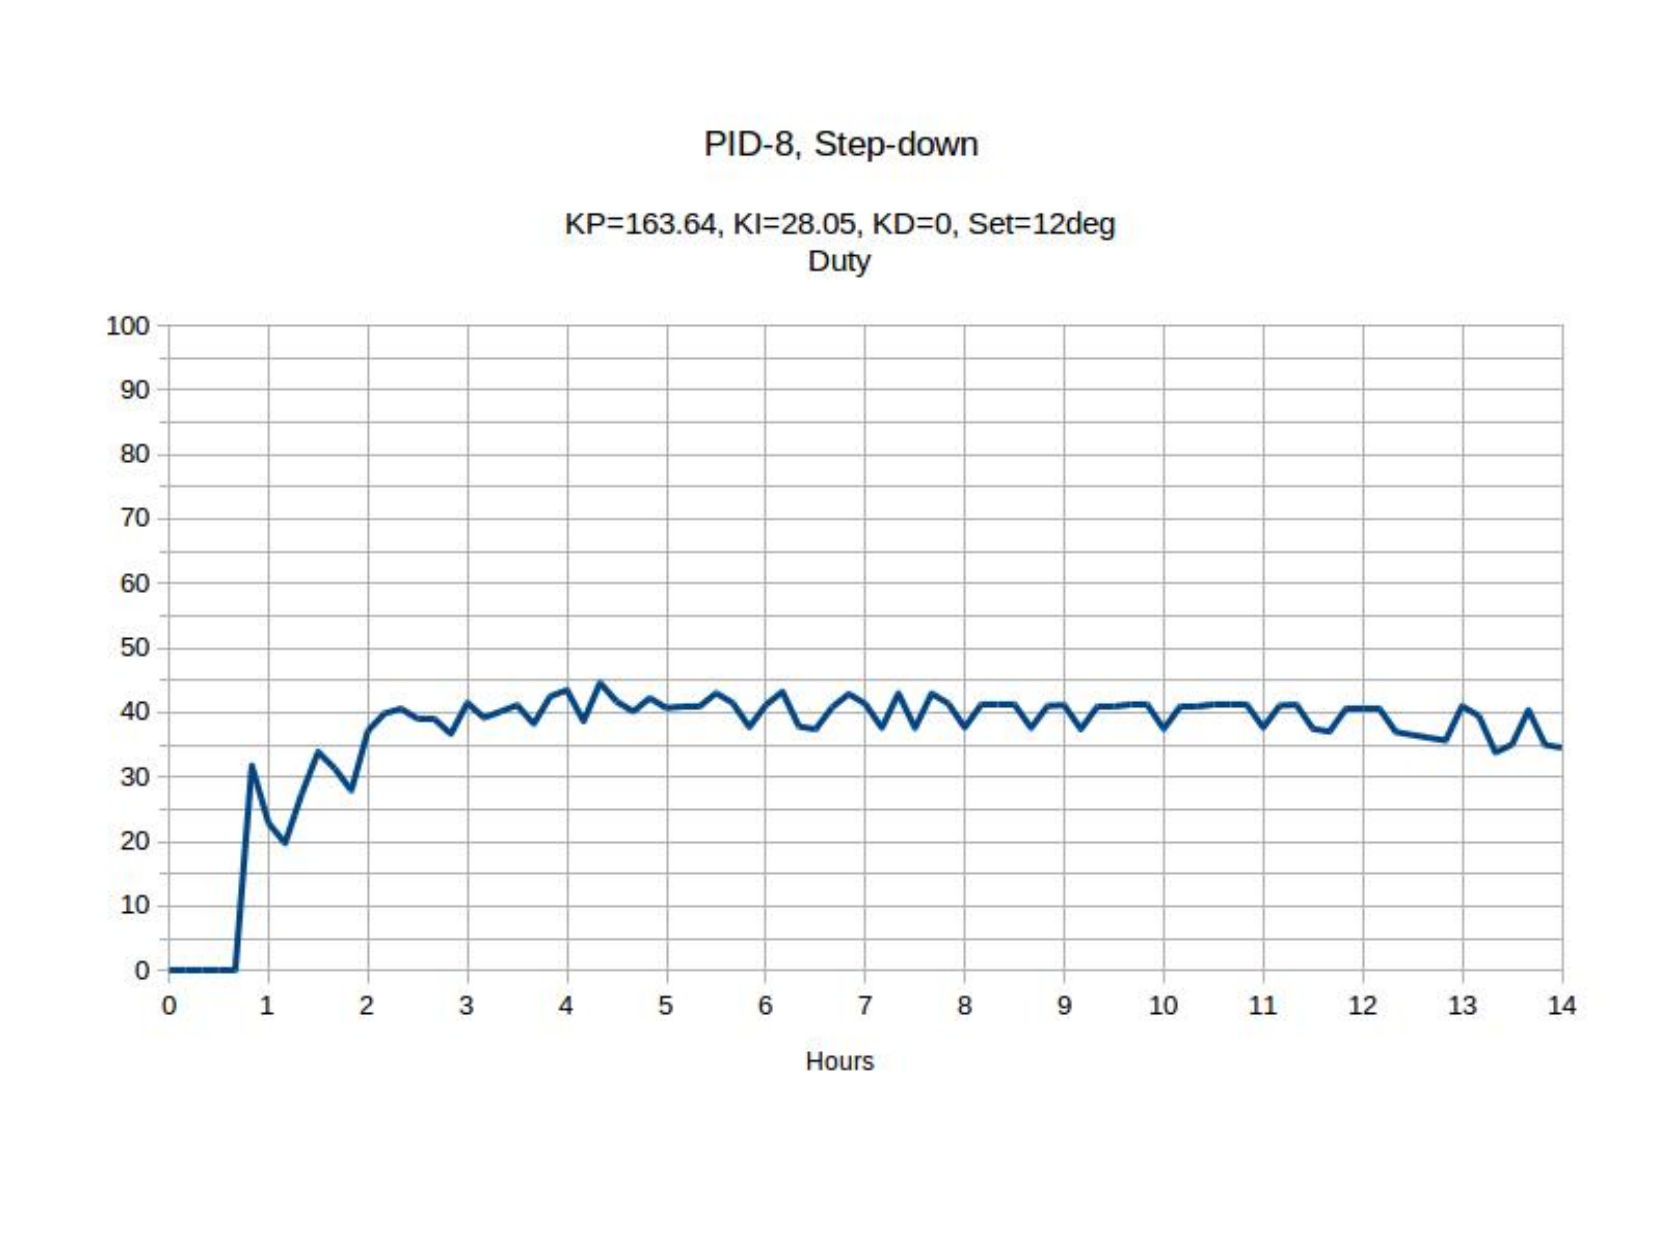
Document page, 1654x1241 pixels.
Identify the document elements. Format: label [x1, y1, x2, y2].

picture [75, 82, 1606, 1118]
